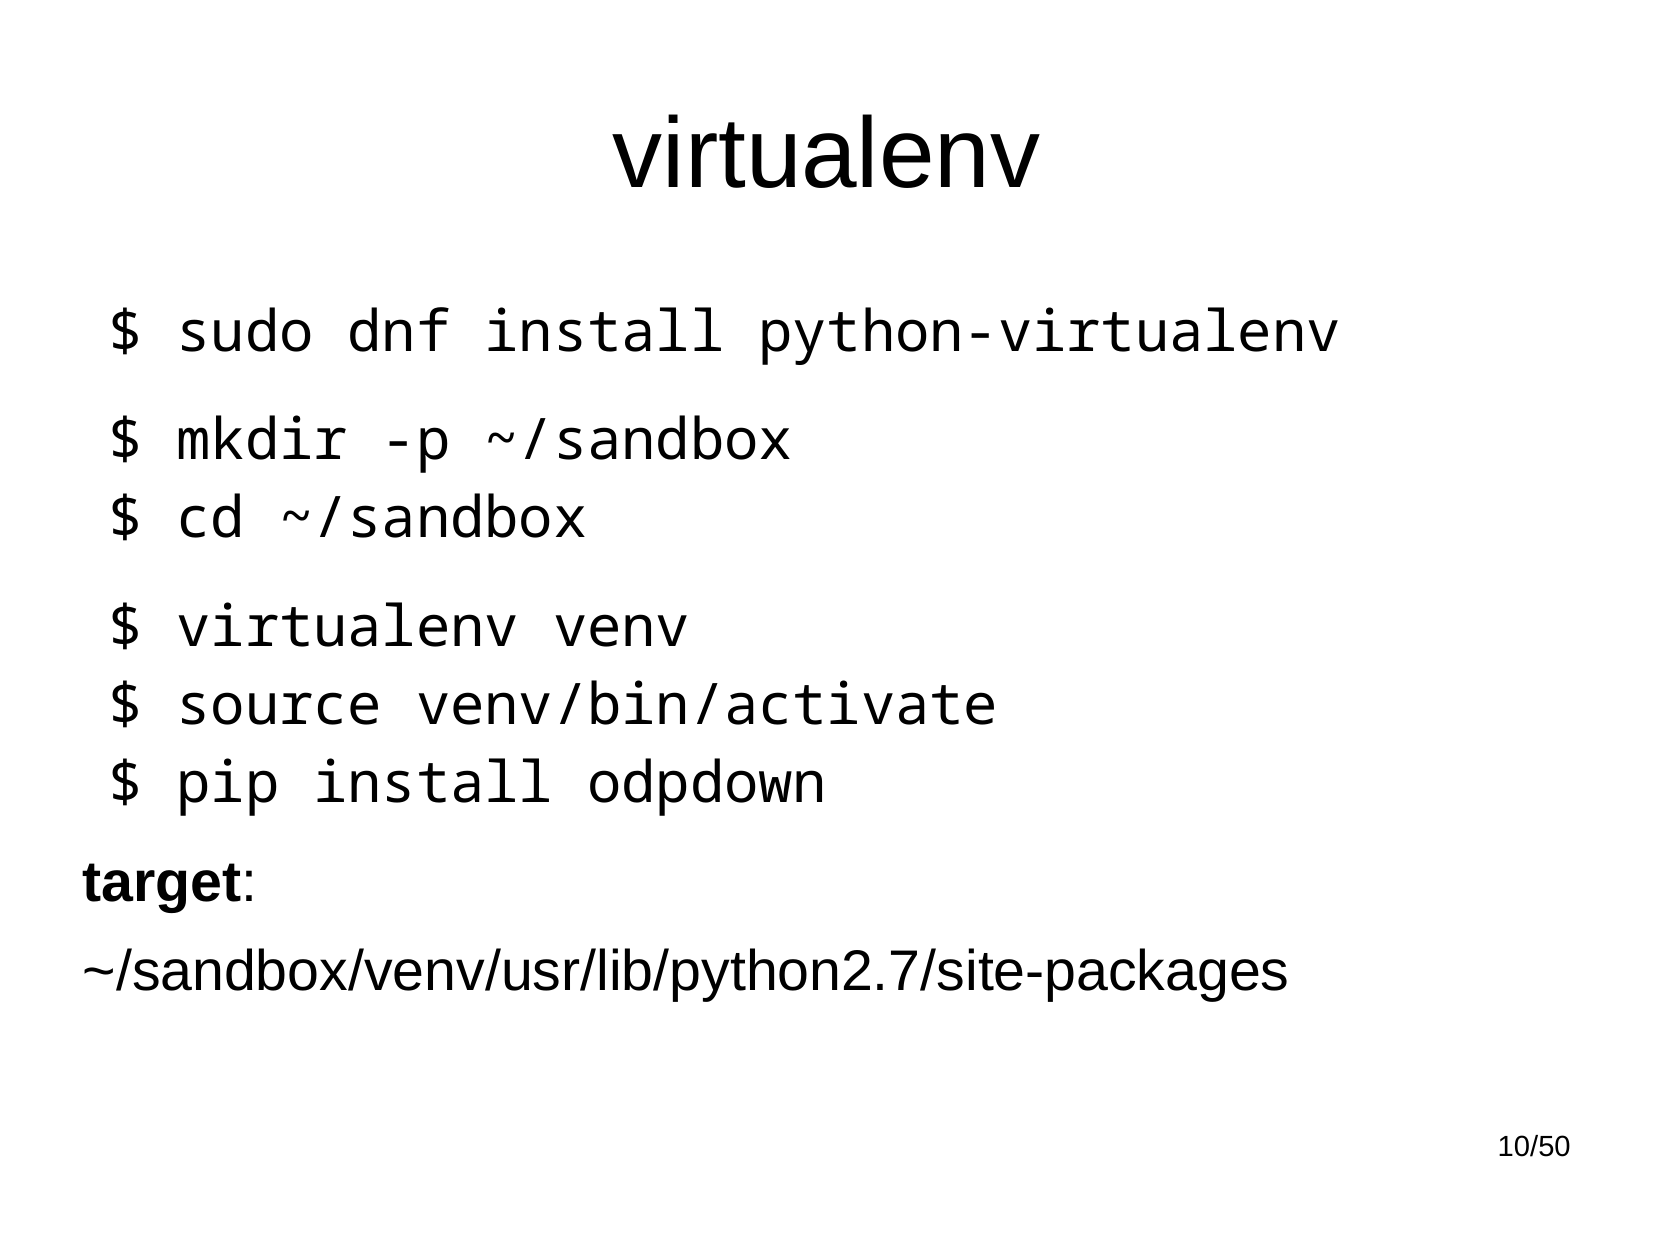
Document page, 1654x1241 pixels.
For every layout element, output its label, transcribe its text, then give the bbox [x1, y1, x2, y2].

list $ sudo dnf install python-virtualenv $ mkdir -p ~/sandbox $ cd ~/sandbox $ virtualenv venv $ source venv/bin/activate $ pip install odpdown target: ~/sandbox/venv/usr/lib/python2.7/site-packages [82, 290, 1571, 1010]
title virtualenv [82, 97, 1571, 209]
